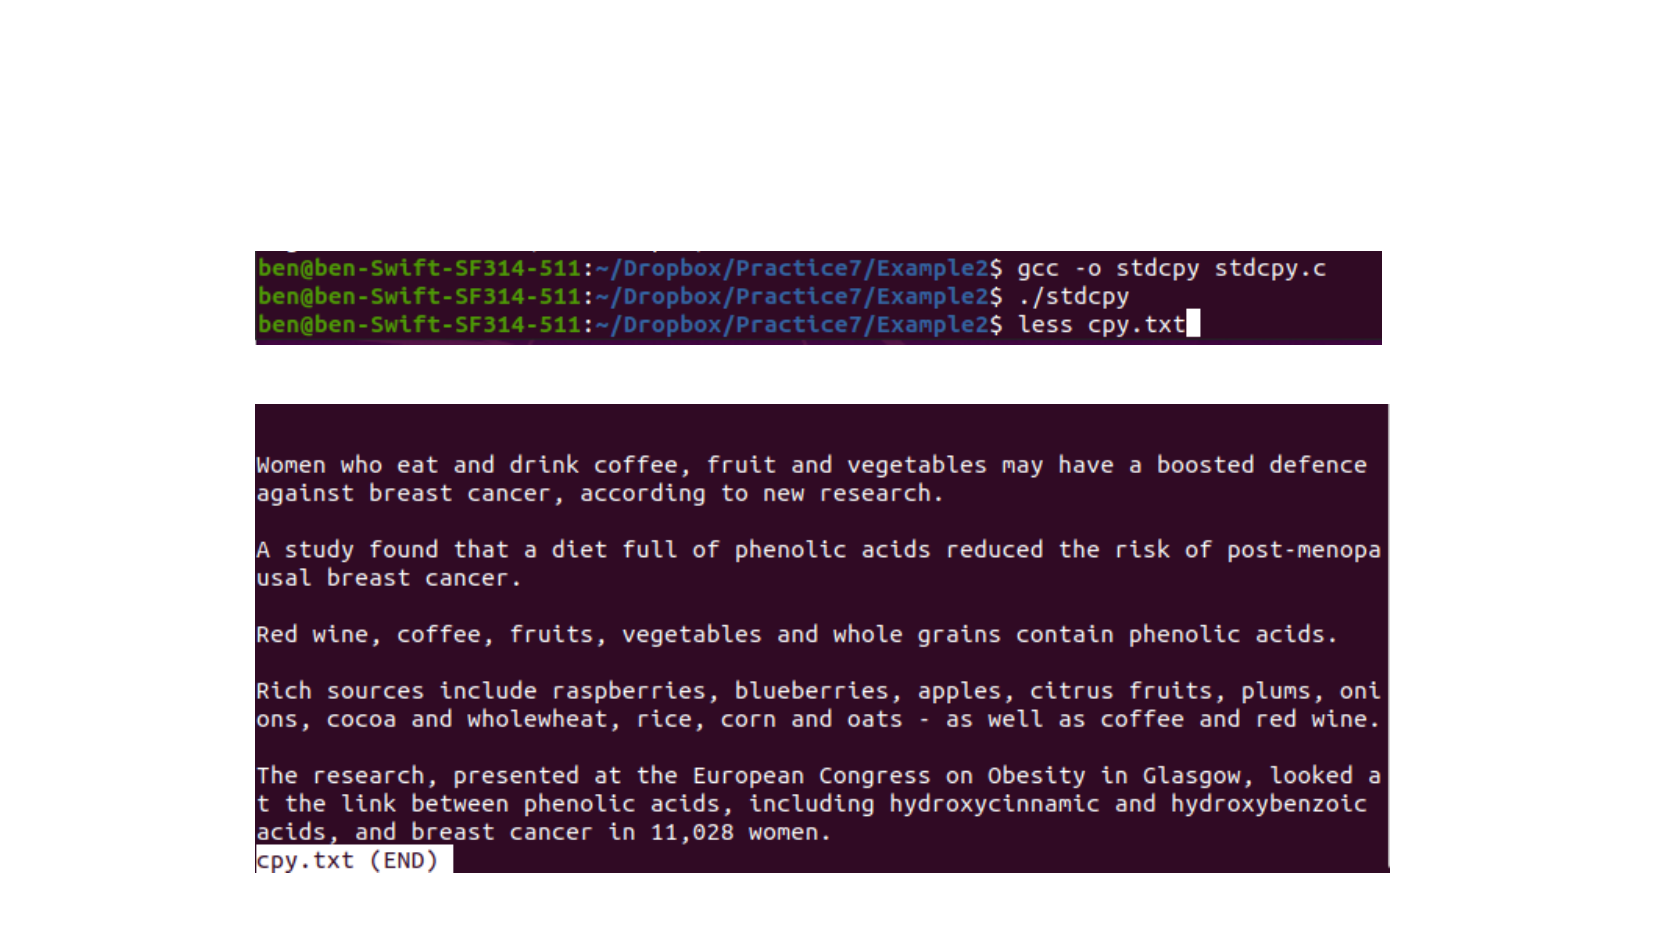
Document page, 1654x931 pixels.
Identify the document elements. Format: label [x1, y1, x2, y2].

picture [255, 404, 1390, 873]
picture [255, 251, 1382, 346]
